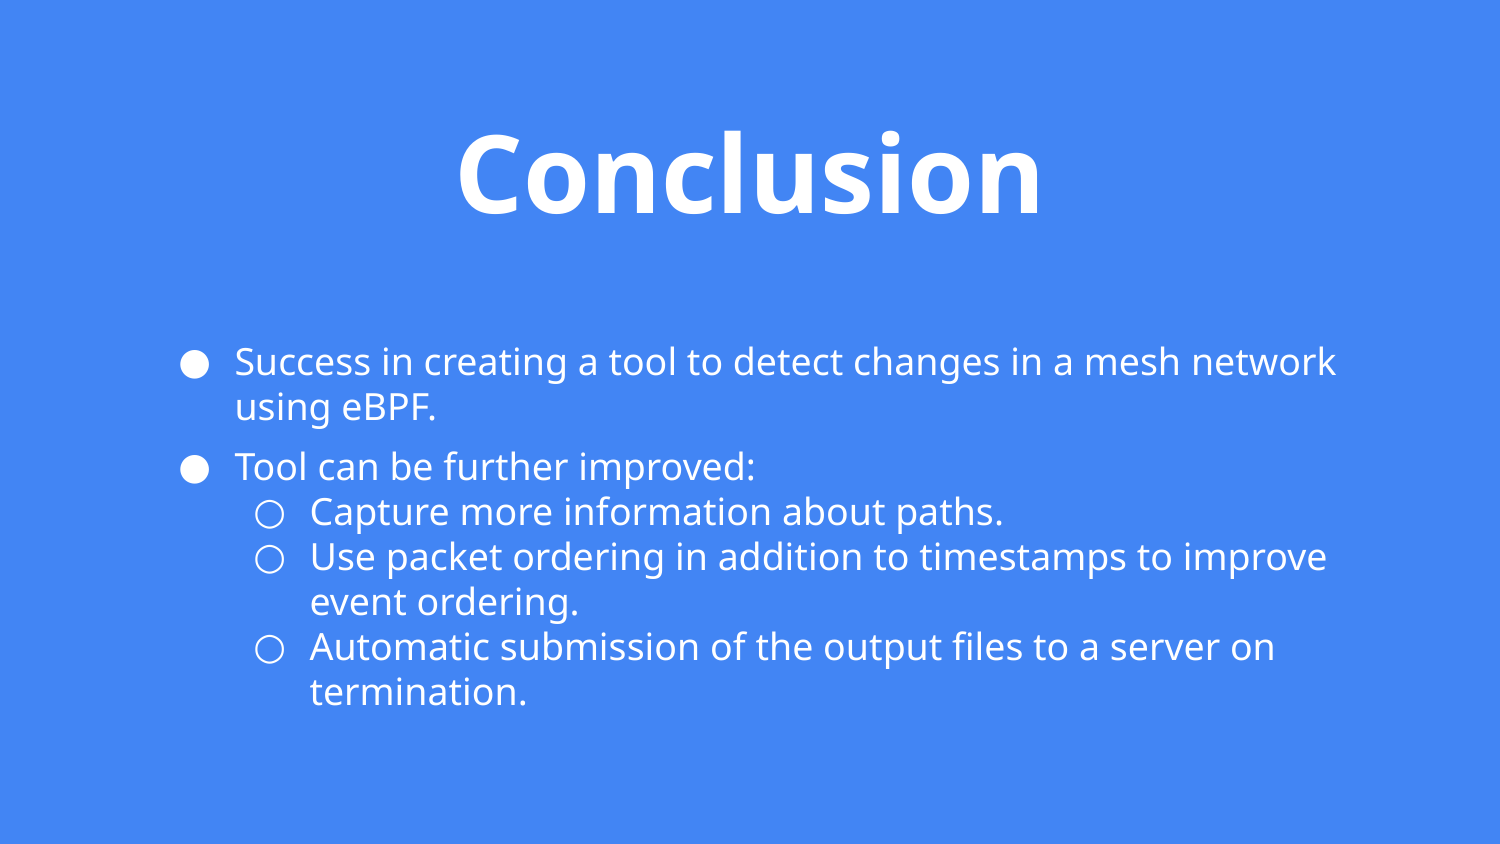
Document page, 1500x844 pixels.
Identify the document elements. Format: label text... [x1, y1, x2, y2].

title Conclusion [75, 87, 1425, 254]
text_box Success in creating a tool to detect changes in a mesh network using eBPF. Tool can be further improved: Capture more information about paths. Use packet ordering in addition to timestamps to improve event ordering. Automatic submission of the output files to a server on termination. [144, 322, 1356, 728]
